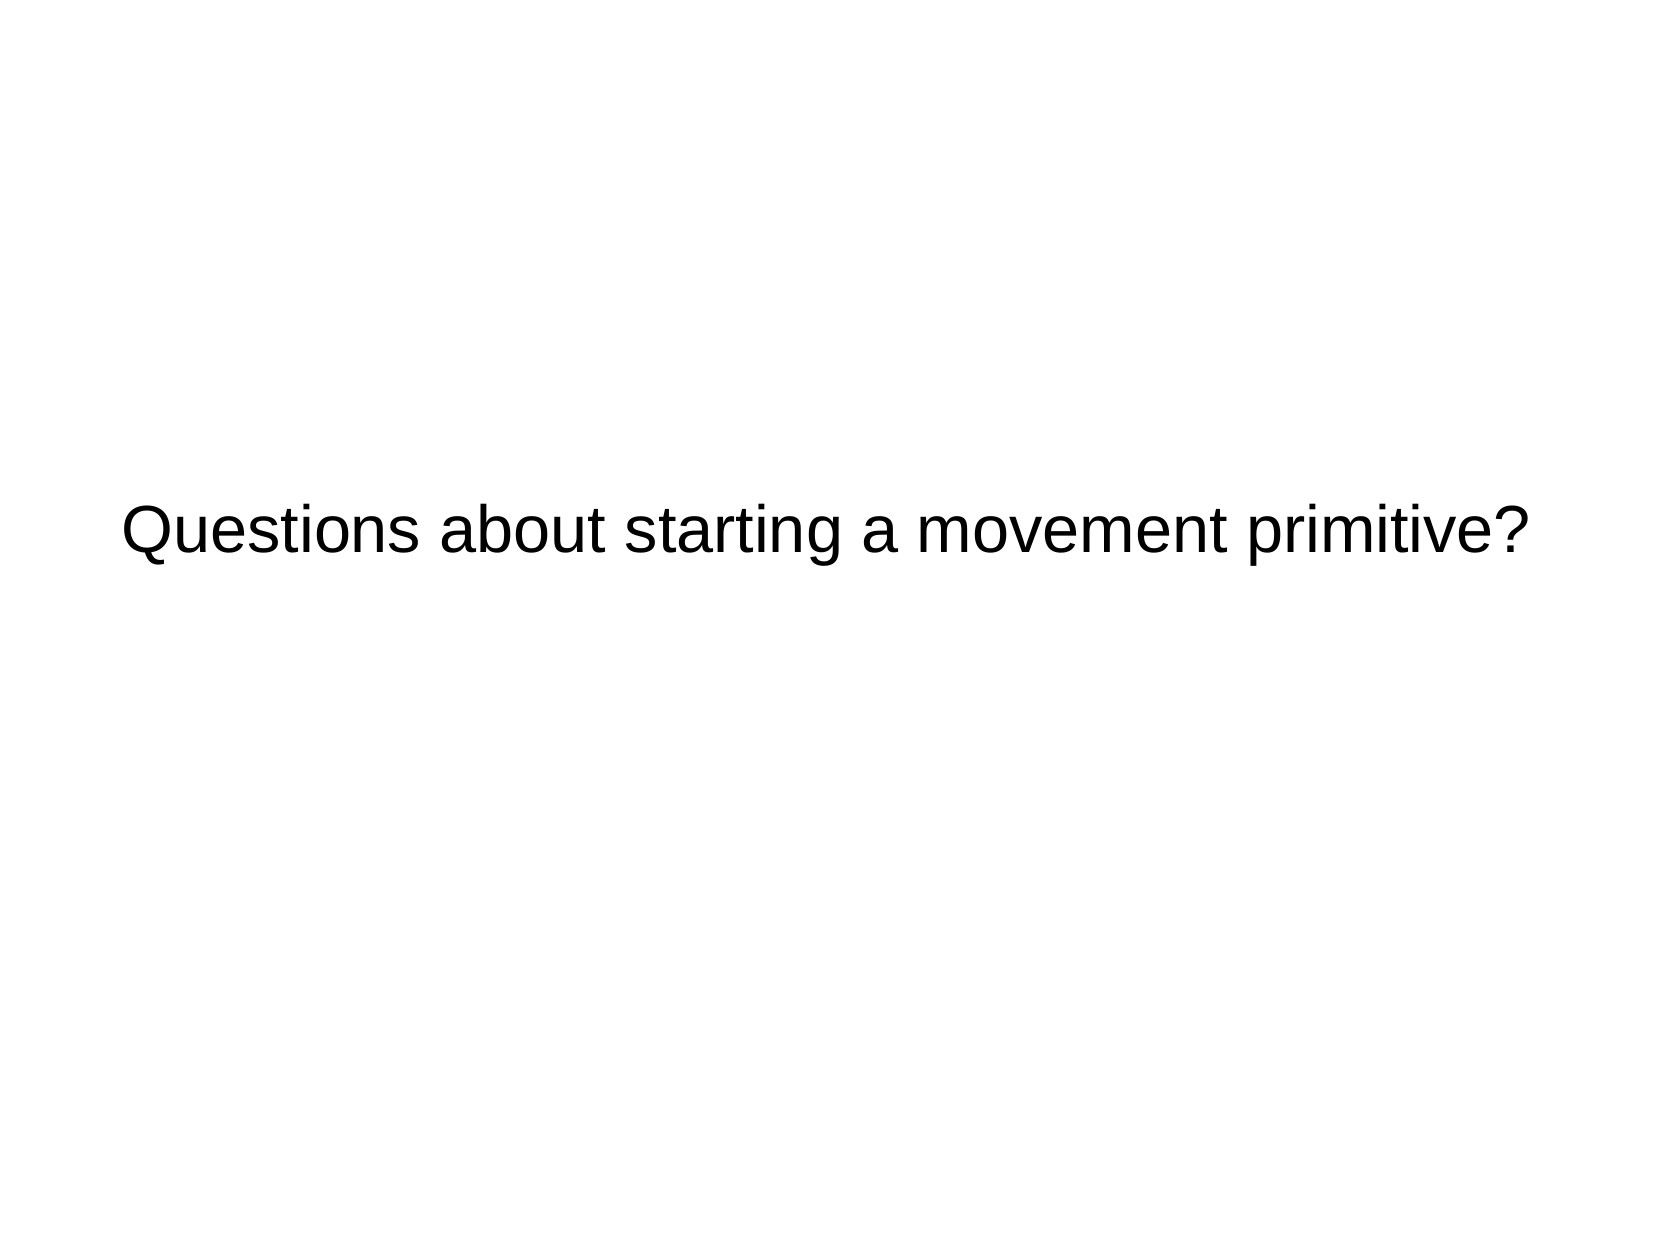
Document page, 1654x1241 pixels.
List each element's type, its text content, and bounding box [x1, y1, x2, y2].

subtitle Questions about starting a movement primitive? [82, 49, 1571, 1010]
